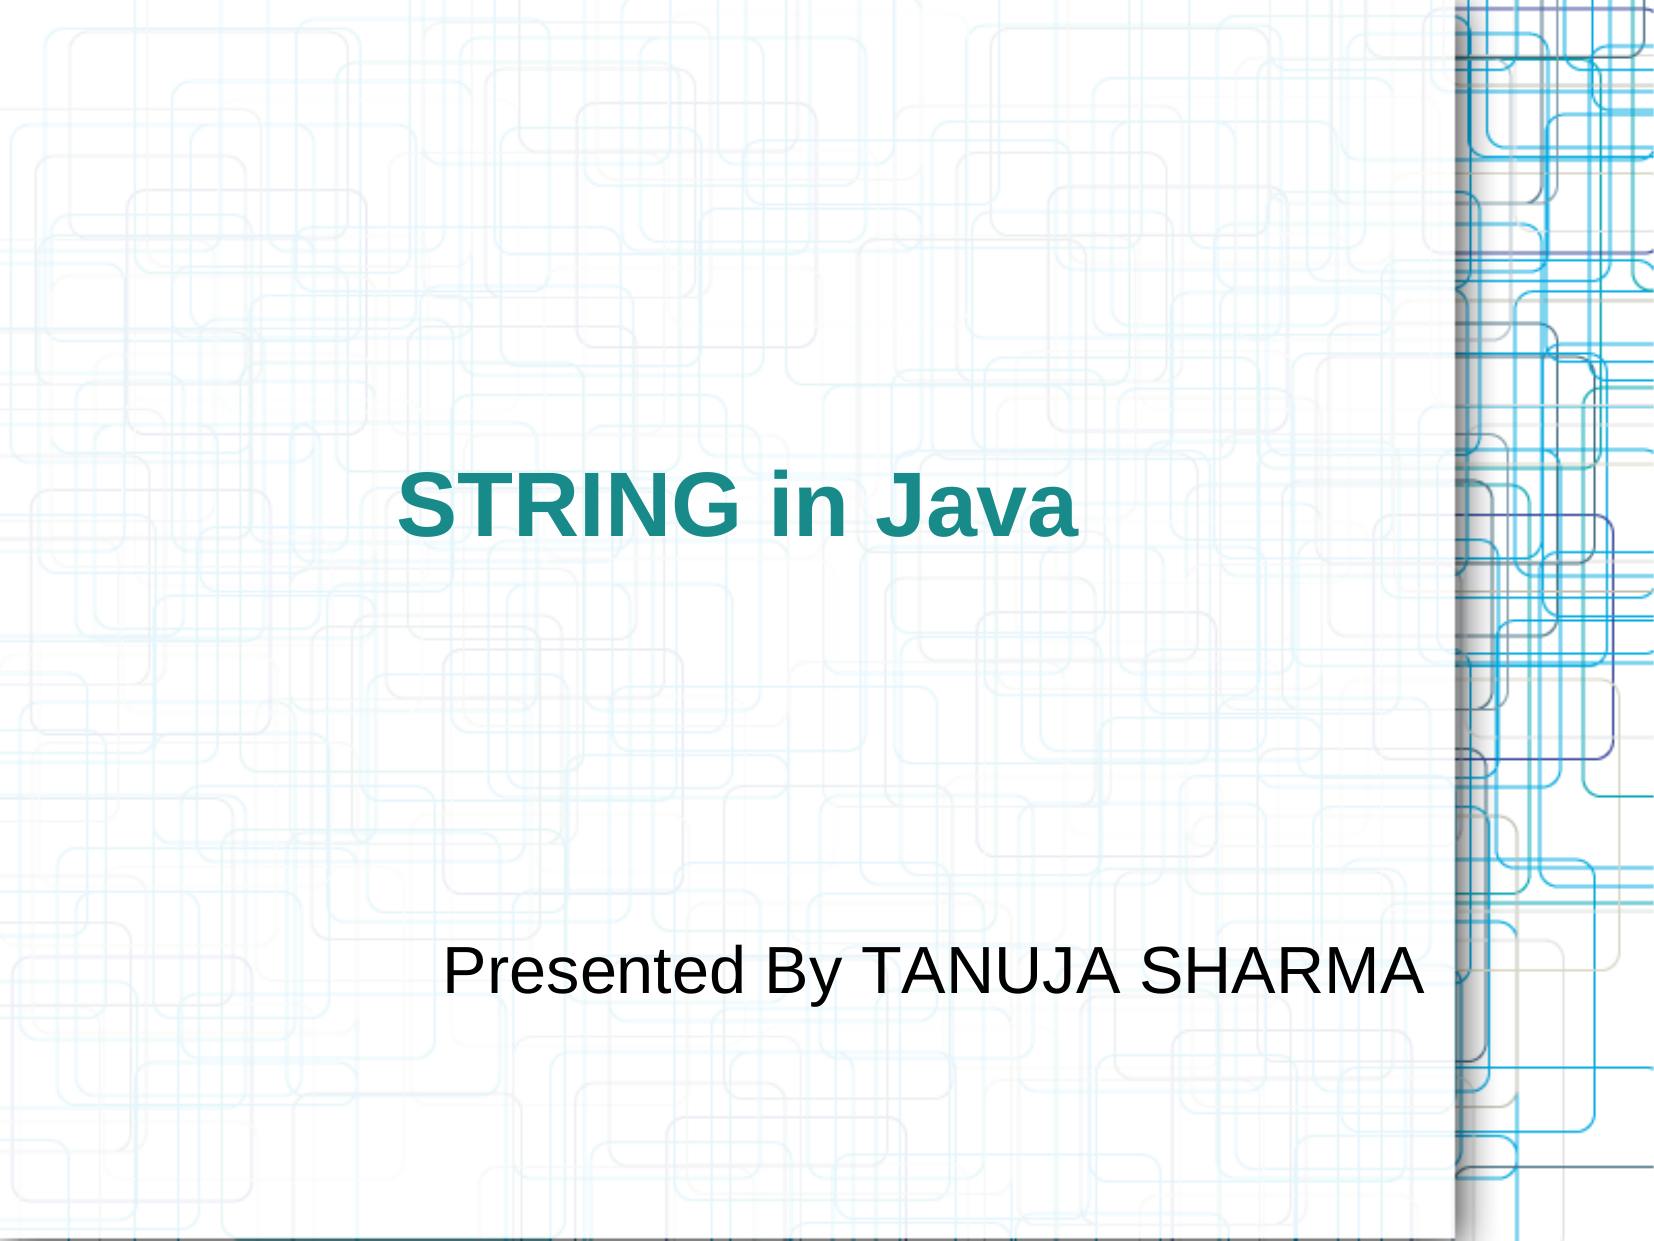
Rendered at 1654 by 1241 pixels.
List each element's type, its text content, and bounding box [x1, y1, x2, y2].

picture [0, 0, 1654, 1241]
title STRING in Java [59, 401, 1418, 609]
list Presented By TANUJA SHARMA [354, 933, 1453, 1217]
